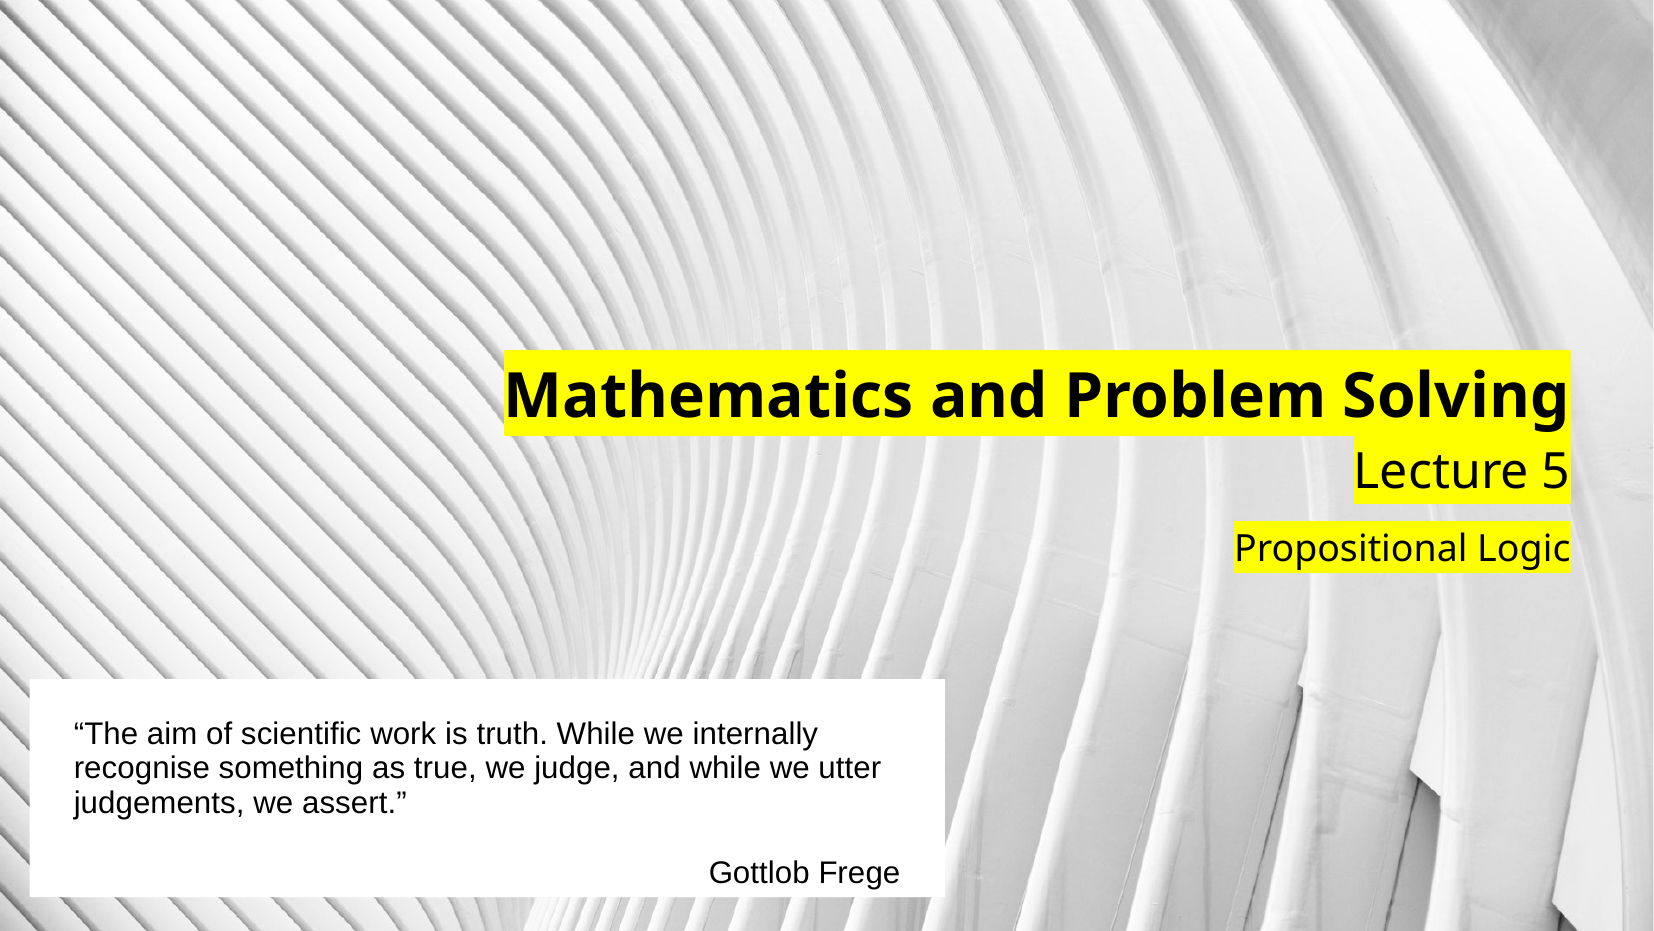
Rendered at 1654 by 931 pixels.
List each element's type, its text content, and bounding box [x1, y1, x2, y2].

text_box [29, 679, 945, 898]
text_box “The aim of scientific work is truth. While we internally recognise something as true, we judge, and while we utter judgements, we assert.” Gottlob Frege [59, 708, 916, 898]
list Mathematics and Problem Solving Lecture 5 Propositional Logic [82, 37, 1571, 886]
picture [0, 0, 1654, 931]
